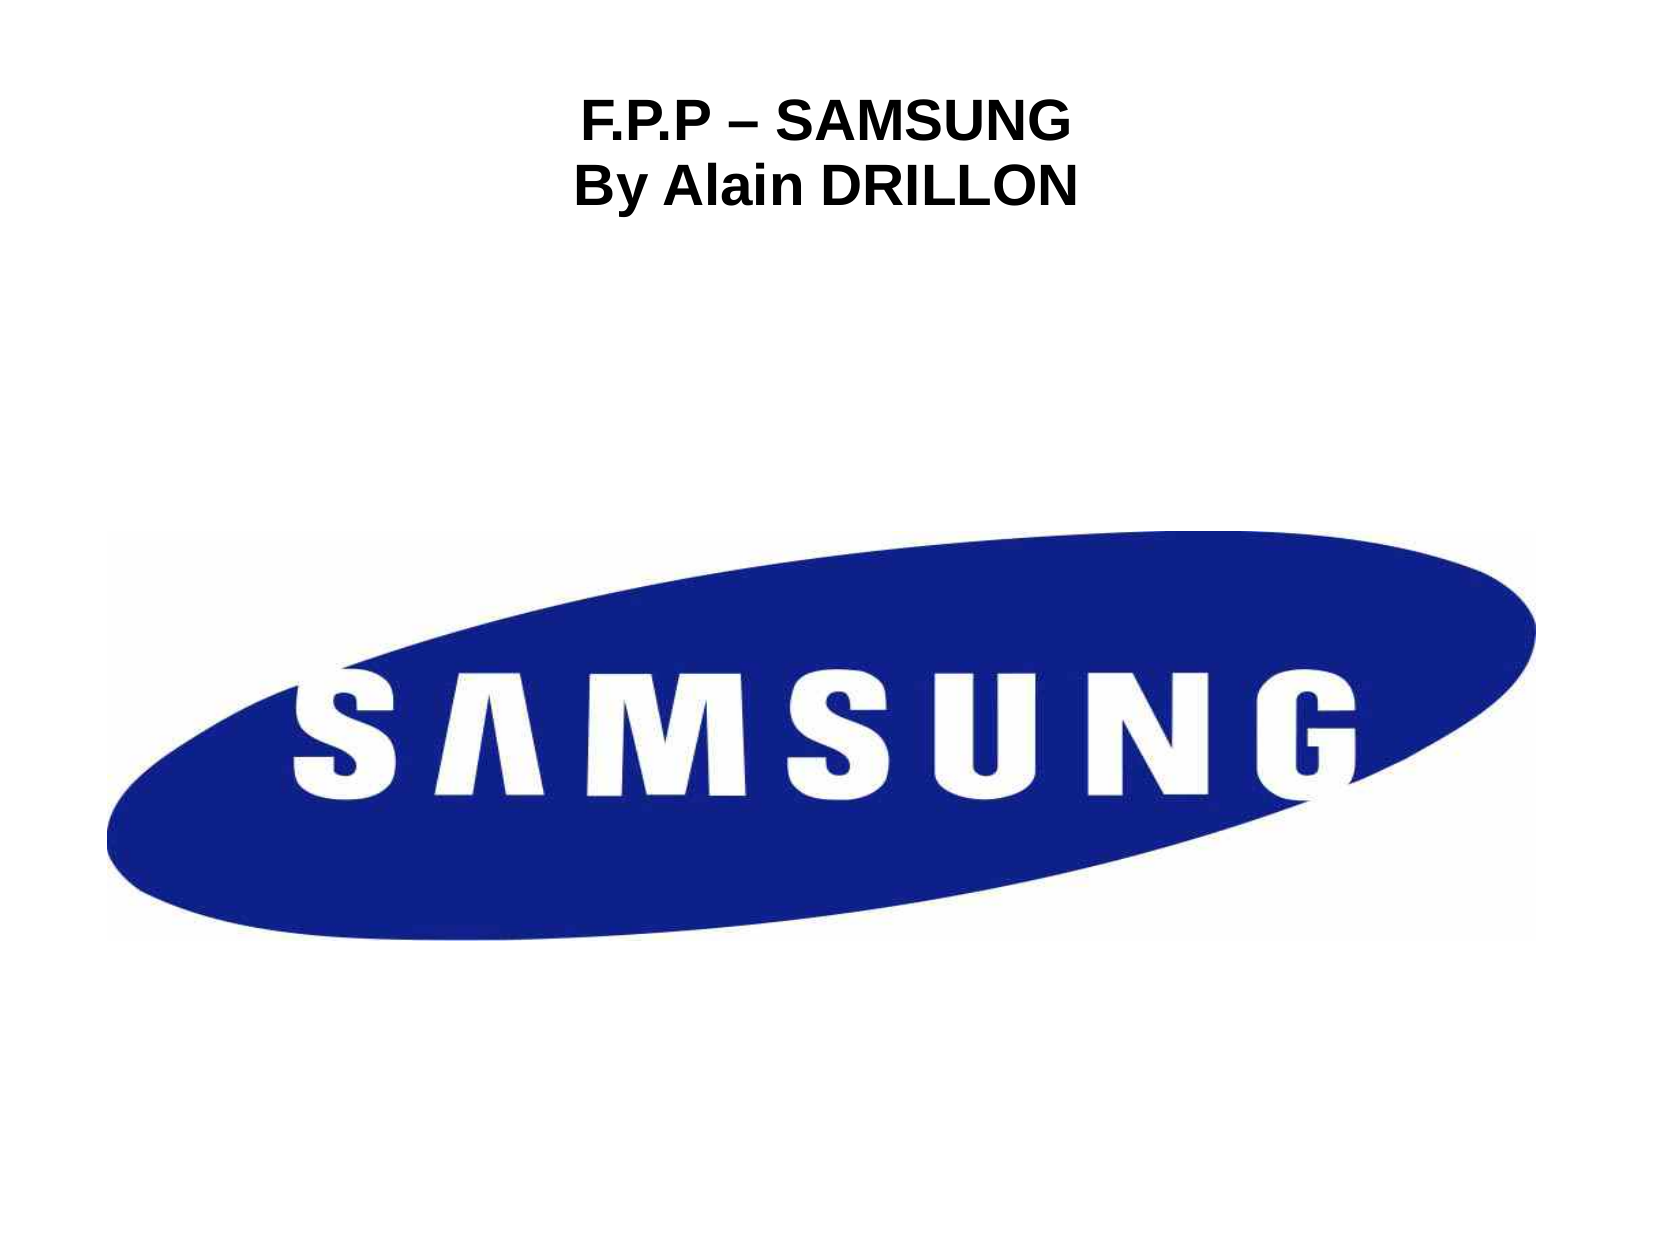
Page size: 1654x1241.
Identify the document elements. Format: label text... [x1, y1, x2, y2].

picture [107, 531, 1536, 941]
title F.P.P – SAMSUNG By Alain DRILLON [82, 56, 1571, 250]
